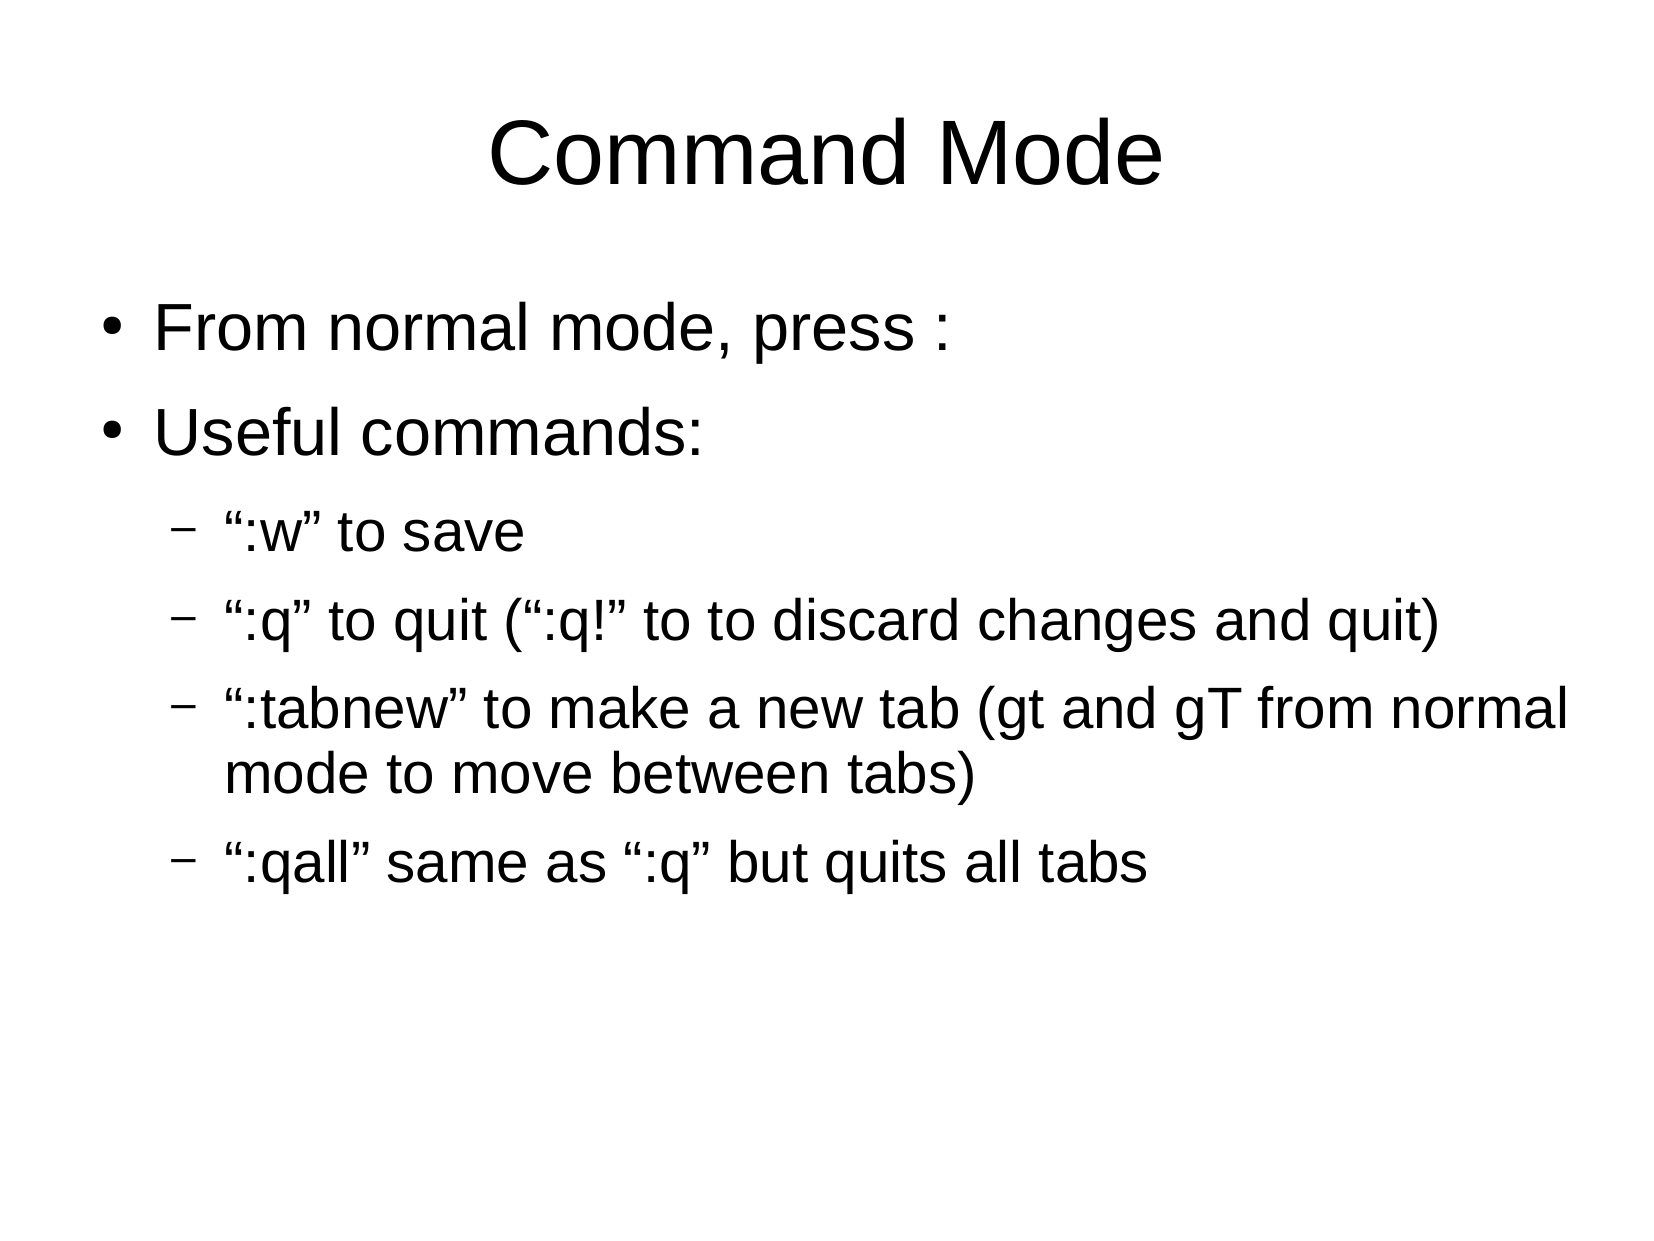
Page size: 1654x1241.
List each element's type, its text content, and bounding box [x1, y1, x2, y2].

title Command Mode [82, 49, 1571, 257]
list From normal mode, press : Useful commands: “:w” to save “:q” to quit (“:q!” to to discard changes and quit) “:tabnew” to make a new tab (gt and gT from normal mode to move between tabs) “:qall” same as “:q” but quits all tabs [82, 290, 1571, 1010]
